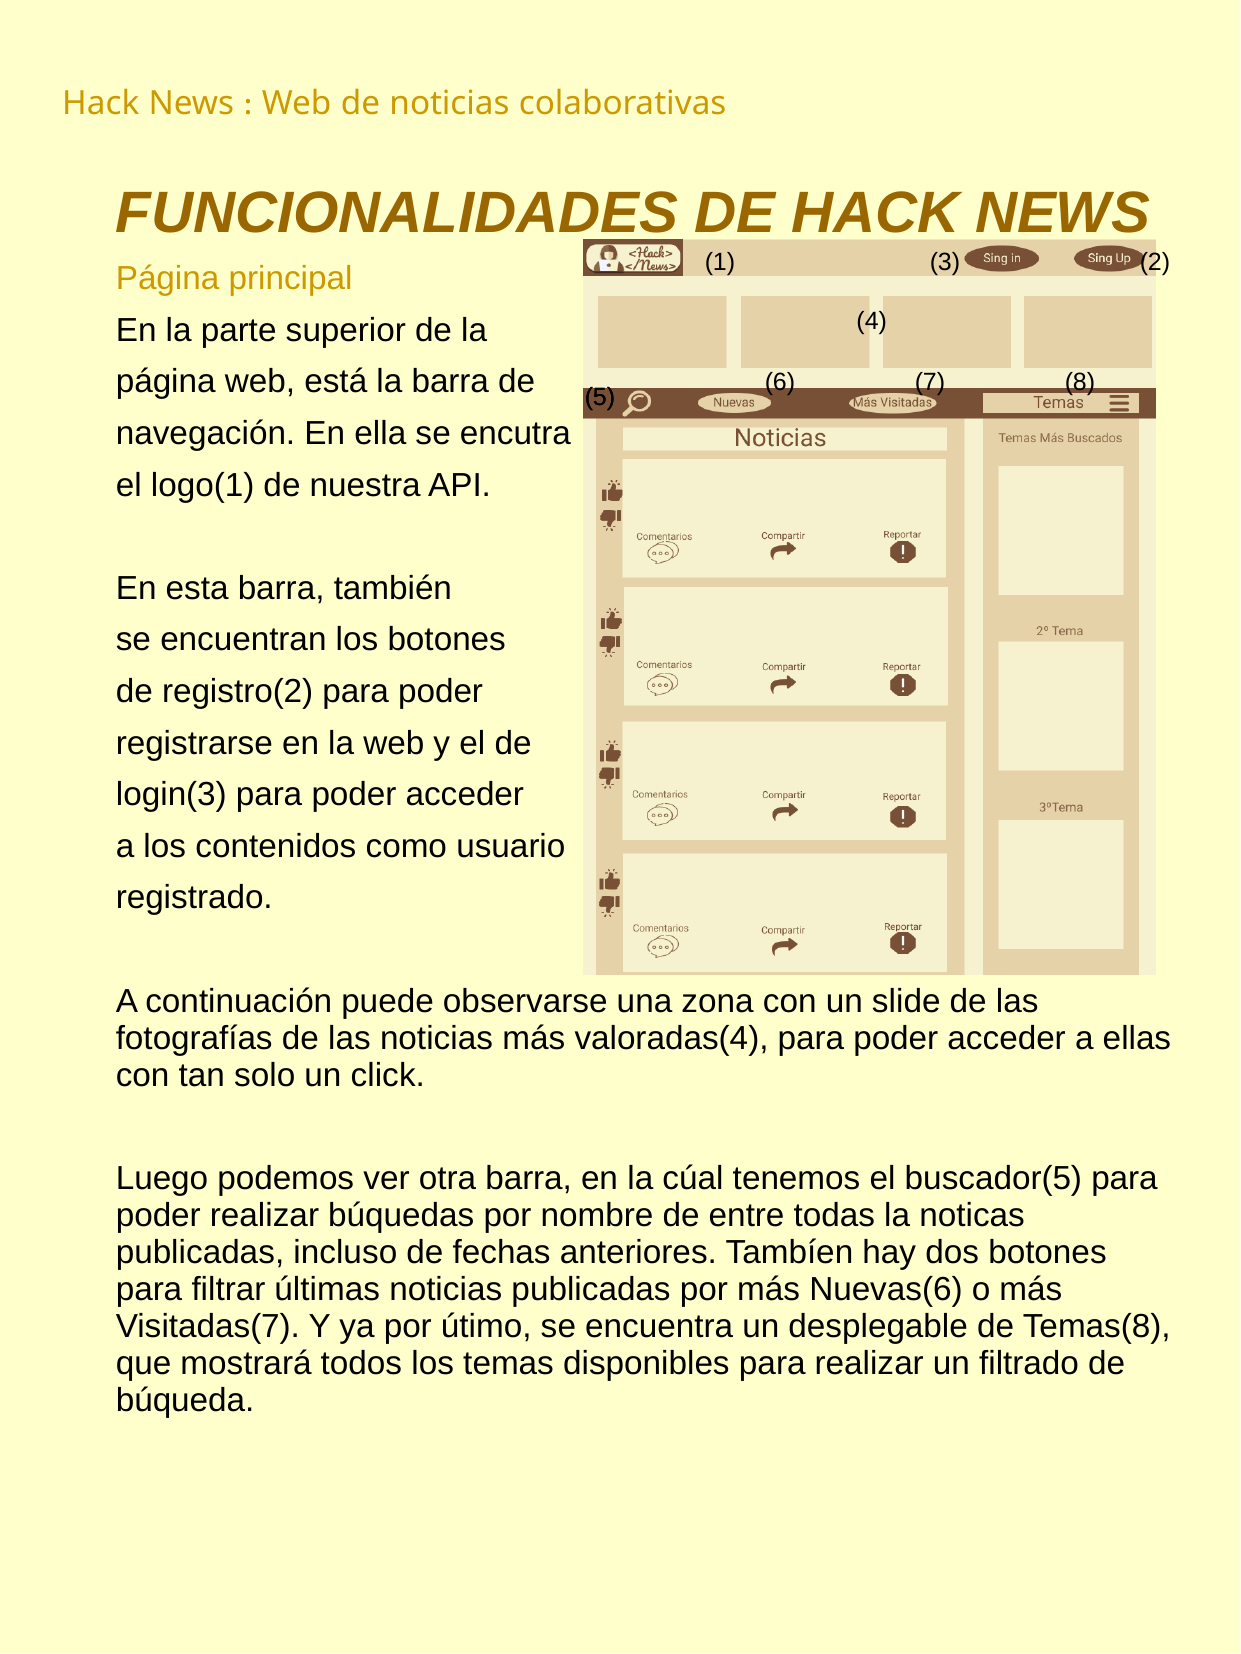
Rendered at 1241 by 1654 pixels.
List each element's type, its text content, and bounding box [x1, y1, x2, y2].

text_box (6) [750, 360, 826, 406]
text_box (2) [1125, 240, 1201, 286]
title Hack News : Web de noticias colaborativas [62, 65, 1179, 151]
text_box (8) [1050, 360, 1126, 406]
text_box (1) [690, 240, 766, 286]
list FUNCIONALIDADES DE HACK NEWS Página principal En la parte superior de la página web, está la barra de navegación. En ella se encutra el logo(1) de nuestra API. En esta barra, también se encuentran los botones de registro(2) para poder registrarse en la web y el de login(3) para poder acceder a los contenidos como usuario registrado. A continuación puede observarse una zona con un slide de las fotografías de las noticias más valoradas(4), para poder acceder a ellas con tan solo un click. Luego podemos ver otra barra, en la cúal tenemos el buscador(5) para poder realizar búquedas por nombre de entre todas la noticas publicadas, incluso de fechas anteriores. Tambíen hay dos botones para filtrar últimas noticias publicadas por más Nuevas(6) o más Visitadas(7). Y ya por útimo, se encuentra un desplegable de Temas(8), que mostrará todos los temas disponibles para realizar un filtrado de búqueda. [45, 180, 1179, 1591]
text_box (5) [570, 375, 646, 421]
text_box (3) [915, 240, 991, 286]
picture [583, 239, 1156, 976]
text_box (4) [841, 299, 917, 345]
text_box (7) [900, 360, 976, 406]
